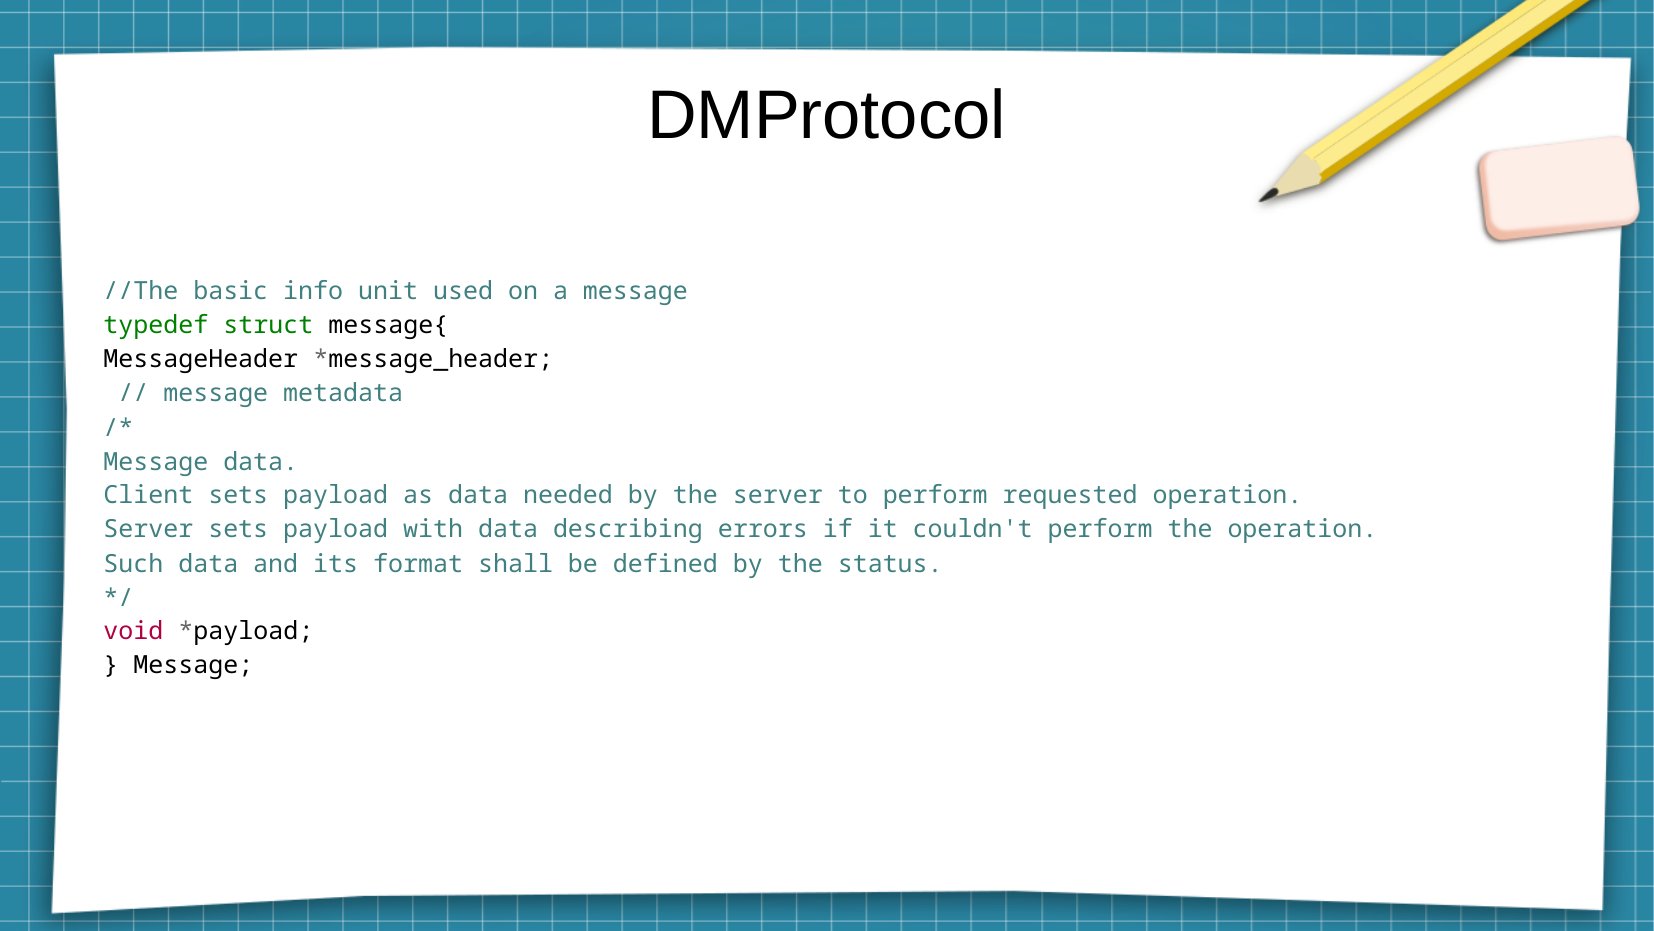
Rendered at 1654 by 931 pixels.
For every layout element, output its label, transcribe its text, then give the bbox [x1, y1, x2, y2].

title DMProtocol [82, 37, 1571, 193]
text_box //The basic info unit used on a message typedef struct message{ MessageHeader *message_header; // message metadata /* Message data. Client sets payload as data needed by the server to perform requested operation. Server sets payload with data describing errors if it couldn't perform the operation. Such data and its format shall be defined by the status. */ void *payload; } Message; [88, 265, 1565, 687]
picture [0, 0, 1654, 931]
